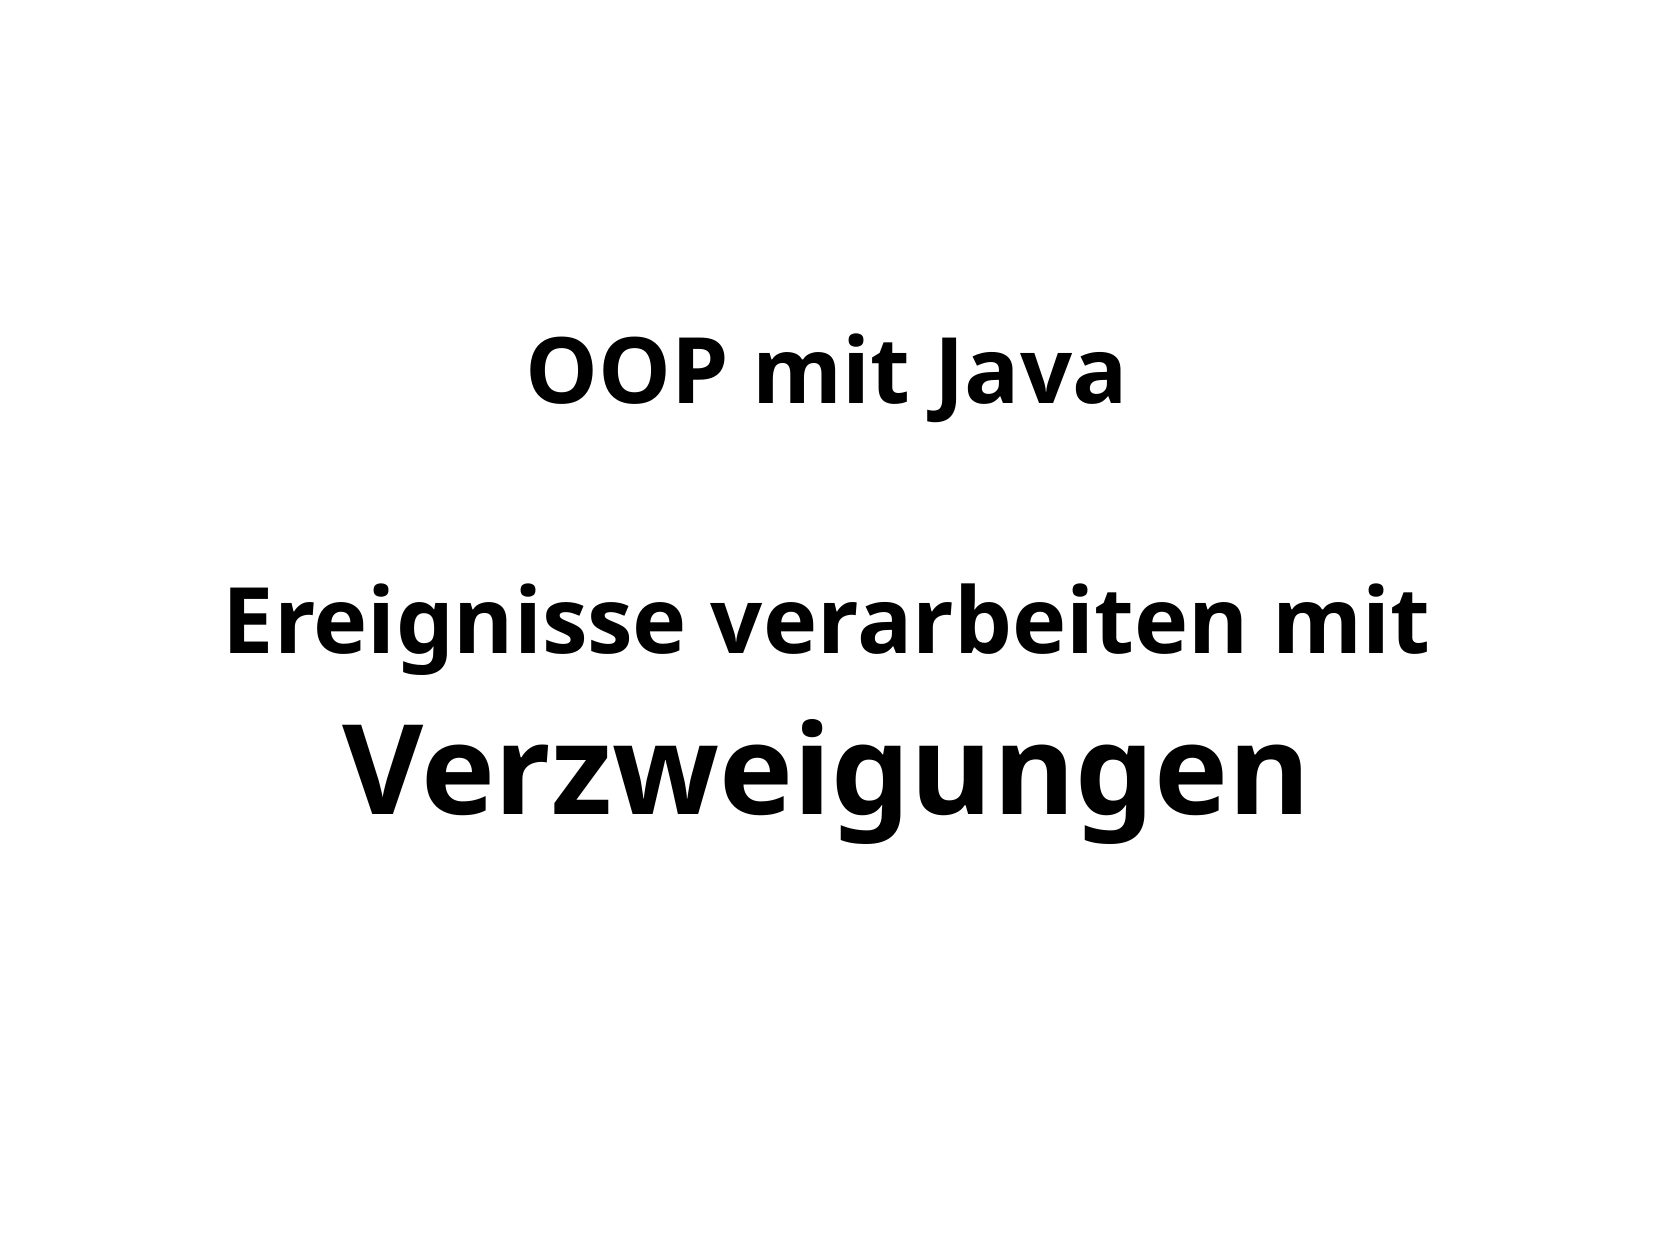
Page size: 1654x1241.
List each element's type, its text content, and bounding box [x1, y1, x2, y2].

subtitle OOP mit Java Ereignisse verarbeiten mit Verzweigungen [23, 35, 1630, 1123]
